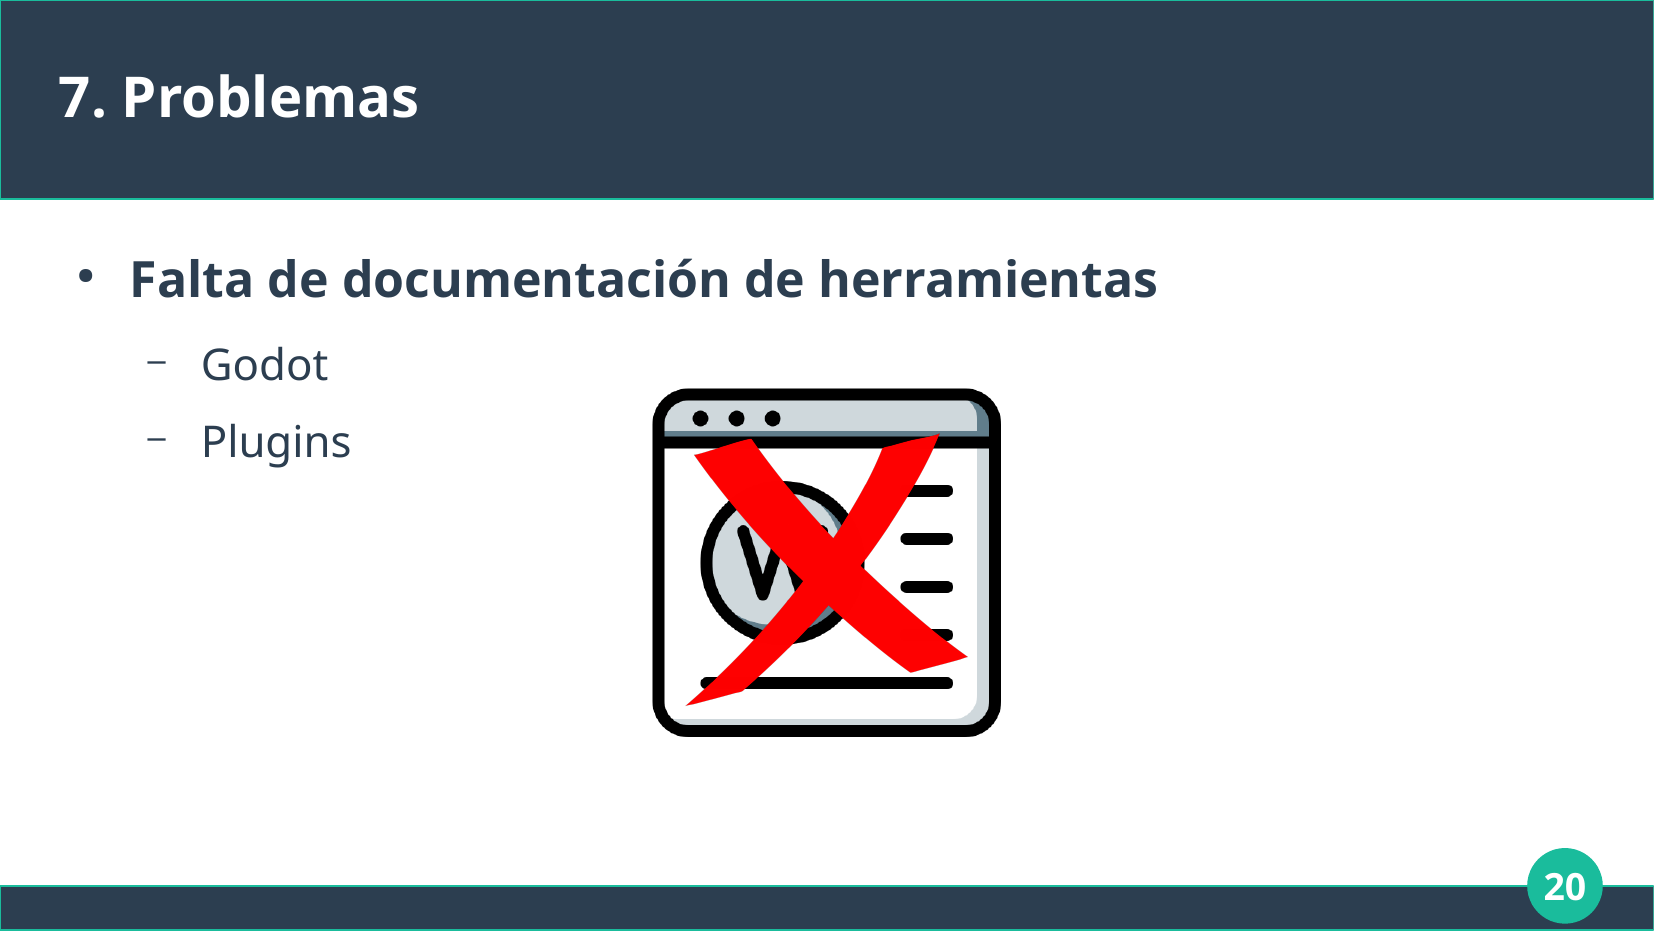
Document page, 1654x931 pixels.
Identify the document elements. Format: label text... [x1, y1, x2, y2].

picture [634, 370, 1019, 755]
list Falta de documentación de herramientas Godot Plugins [59, 243, 1595, 864]
title 7. Problemas [59, 37, 1595, 155]
